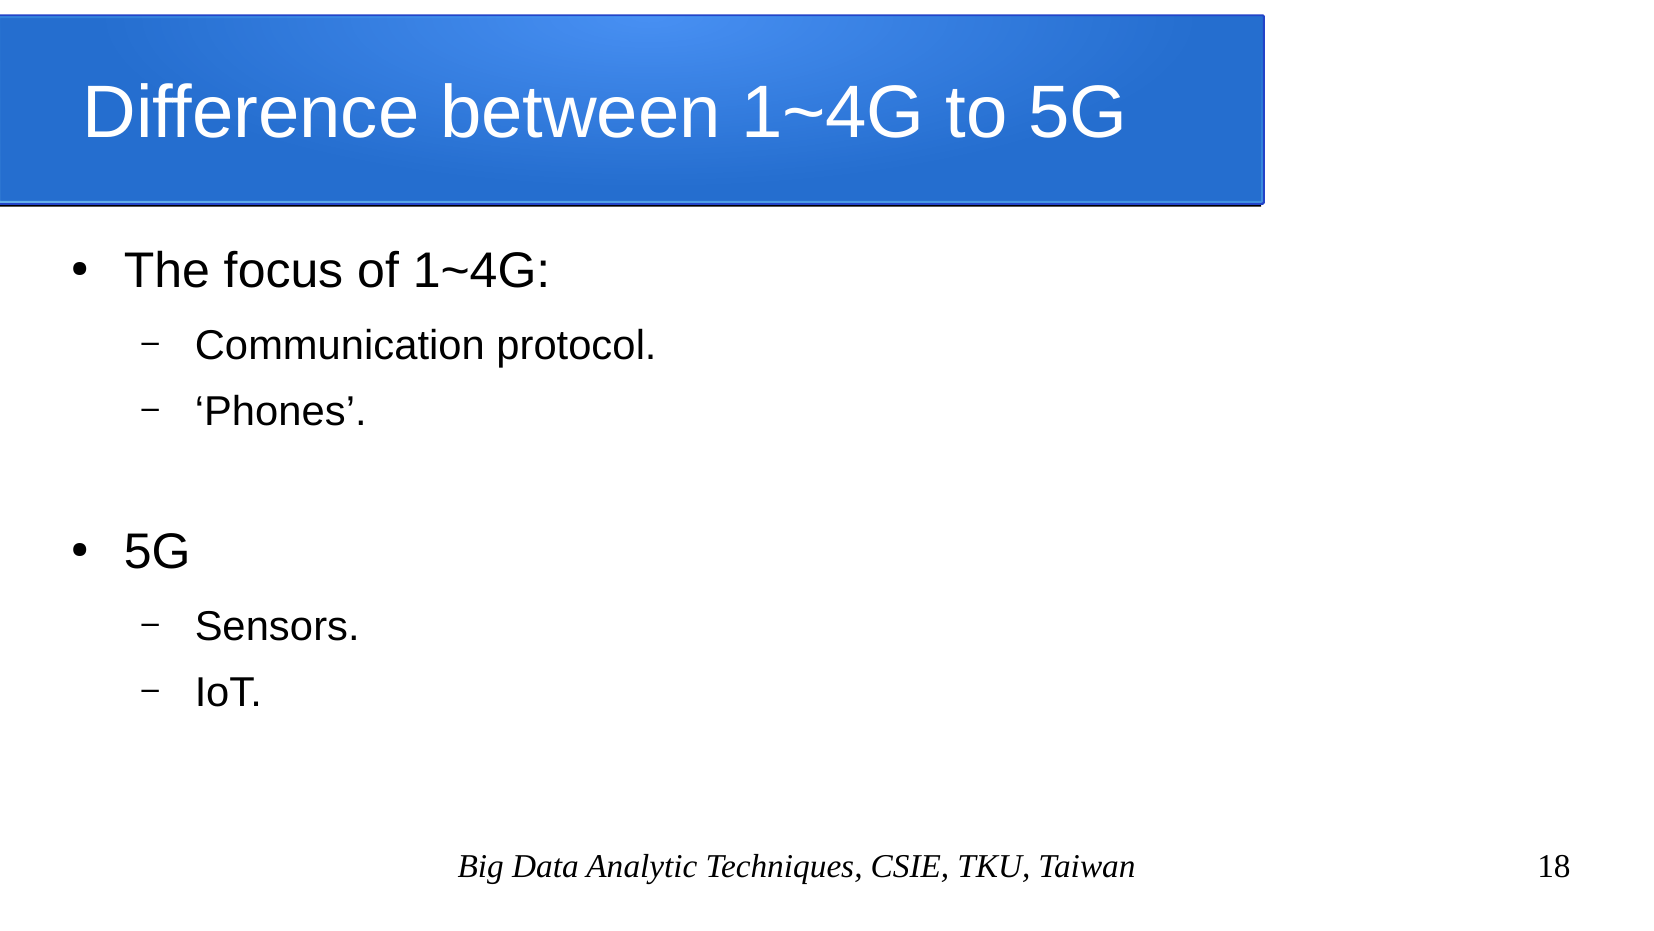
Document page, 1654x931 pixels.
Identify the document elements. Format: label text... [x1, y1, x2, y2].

title Difference between 1~4G to 5G [82, 35, 1235, 189]
list The focus of 1~4G: Communication protocol. ‘Phones’. 5G Sensors. IoT. [53, 242, 1542, 815]
